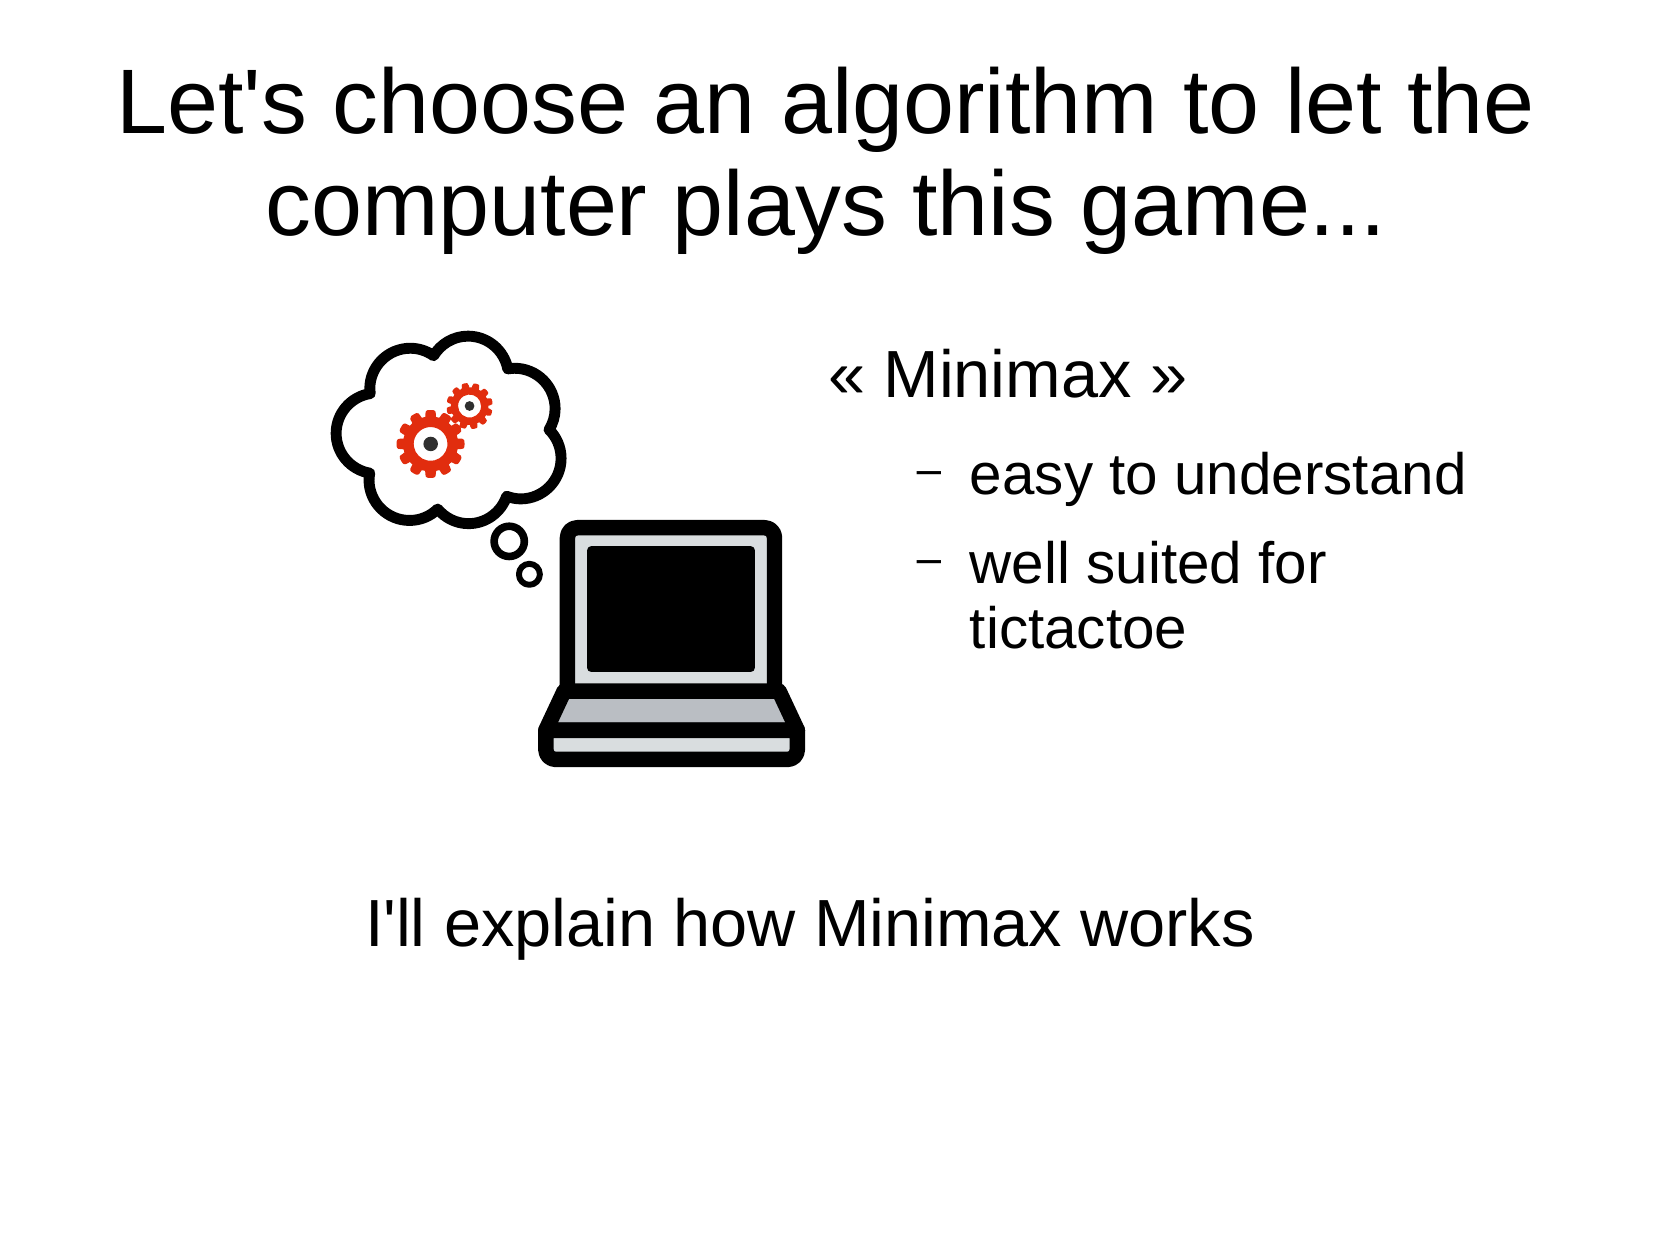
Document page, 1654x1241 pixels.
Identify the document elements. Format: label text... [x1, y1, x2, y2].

picture [330, 330, 817, 780]
list « Minimax » easy to understand well suited for tictactoe [828, 337, 1539, 804]
list I'll explain how Minimax works [82, 885, 1538, 1009]
title Let's choose an algorithm to let the computer plays this game... [82, 49, 1571, 257]
